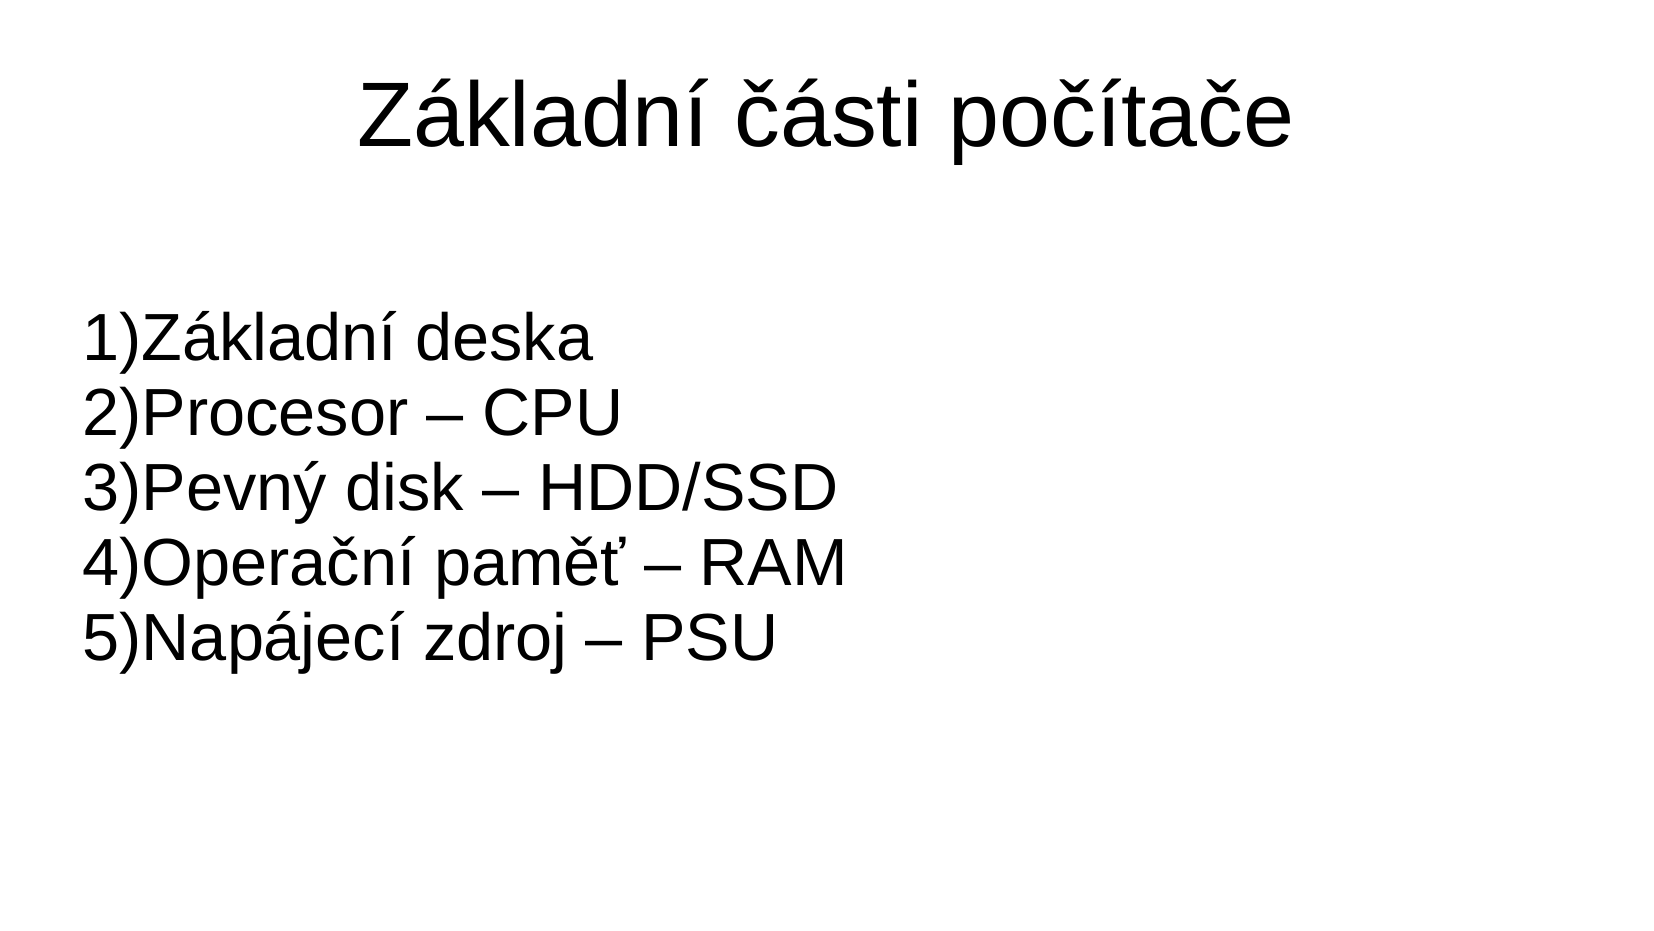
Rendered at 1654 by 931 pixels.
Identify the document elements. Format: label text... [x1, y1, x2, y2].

subtitle Základní deska Procesor – CPU Pevný disk – HDD/SSD Operační paměť – RAM Napájecí zdroj – PSU [82, 217, 1571, 758]
title Základní části počítače [82, 37, 1571, 193]
